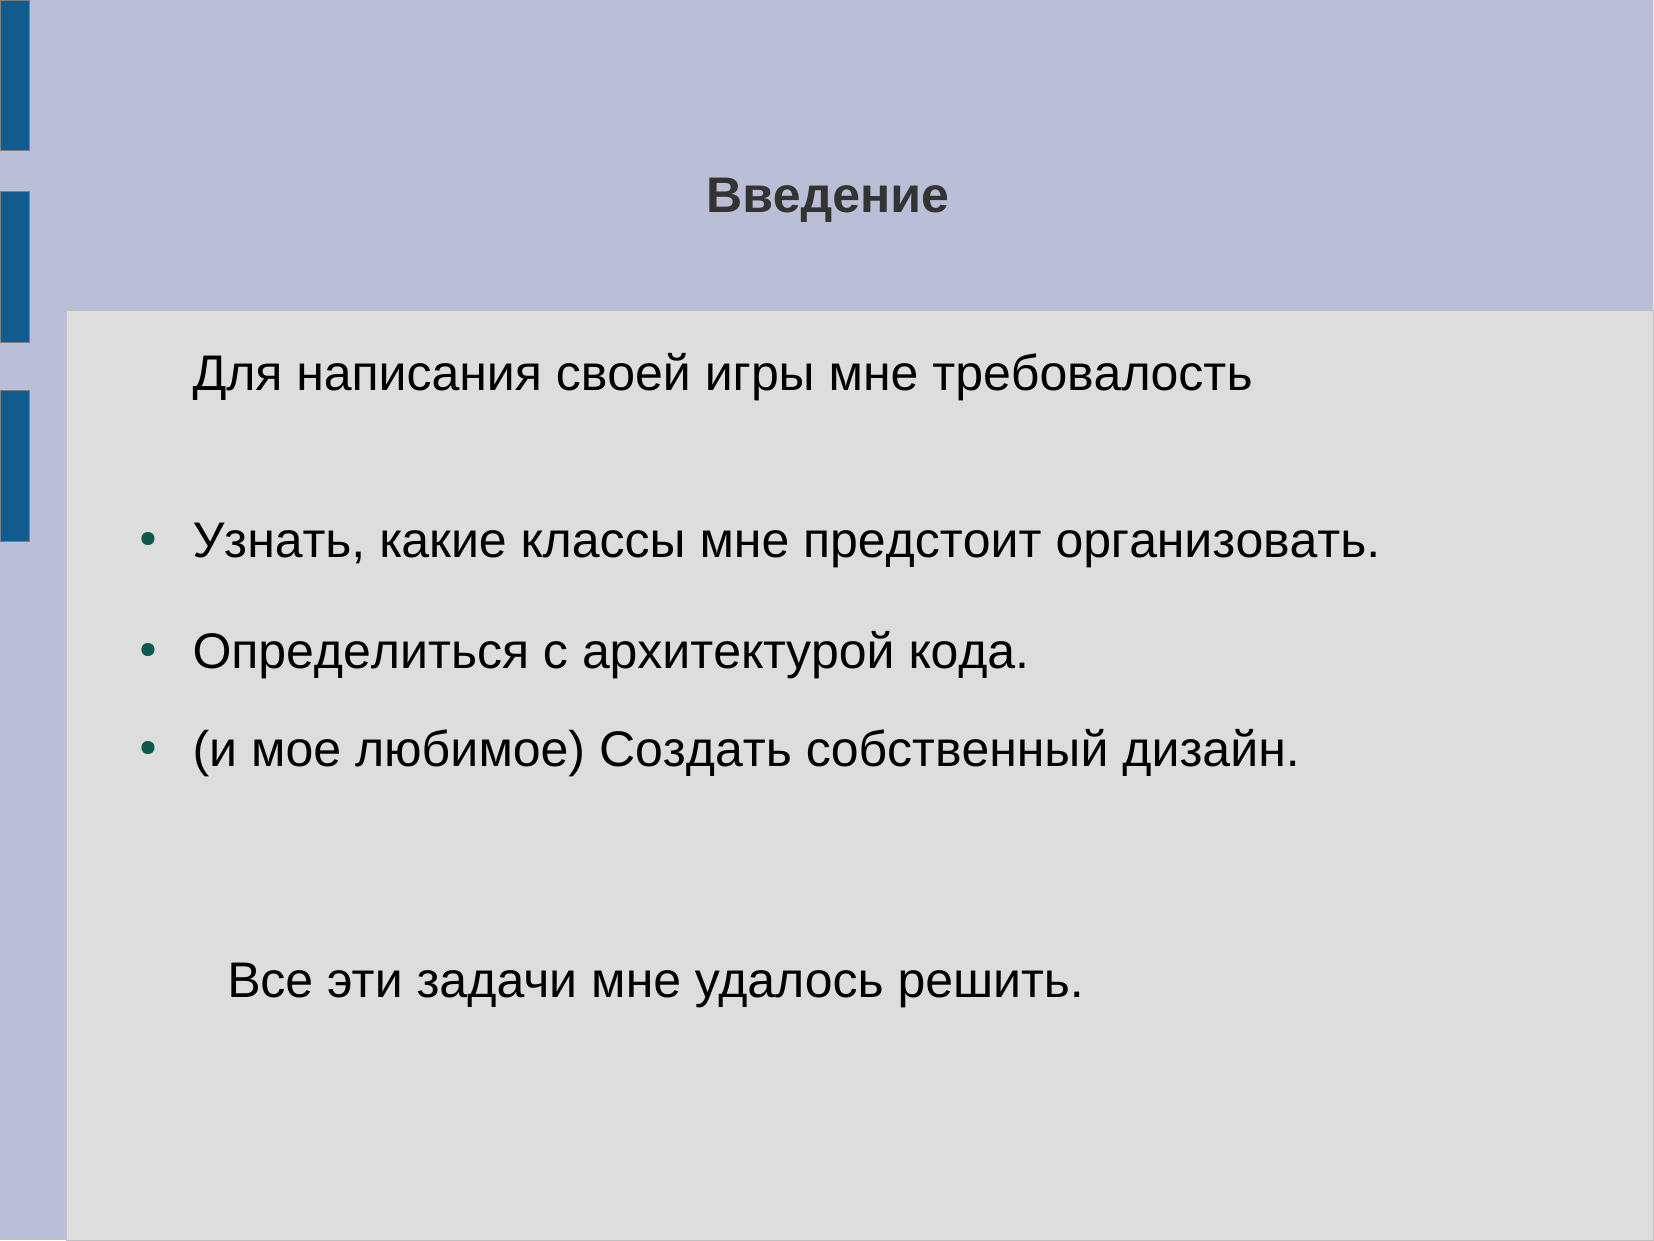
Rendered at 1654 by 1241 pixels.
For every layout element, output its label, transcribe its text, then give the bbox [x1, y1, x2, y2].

list Для написания своей игры мне требовалость Узнать, какие классы мне предстоит организовать. Определиться с архитектурой кода. (и мое любимое) Создать собственный дизайн. [121, 344, 1534, 1127]
title Введение [121, 91, 1534, 299]
text_box Все эти задачи мне удалось решить. [212, 944, 1406, 1016]
